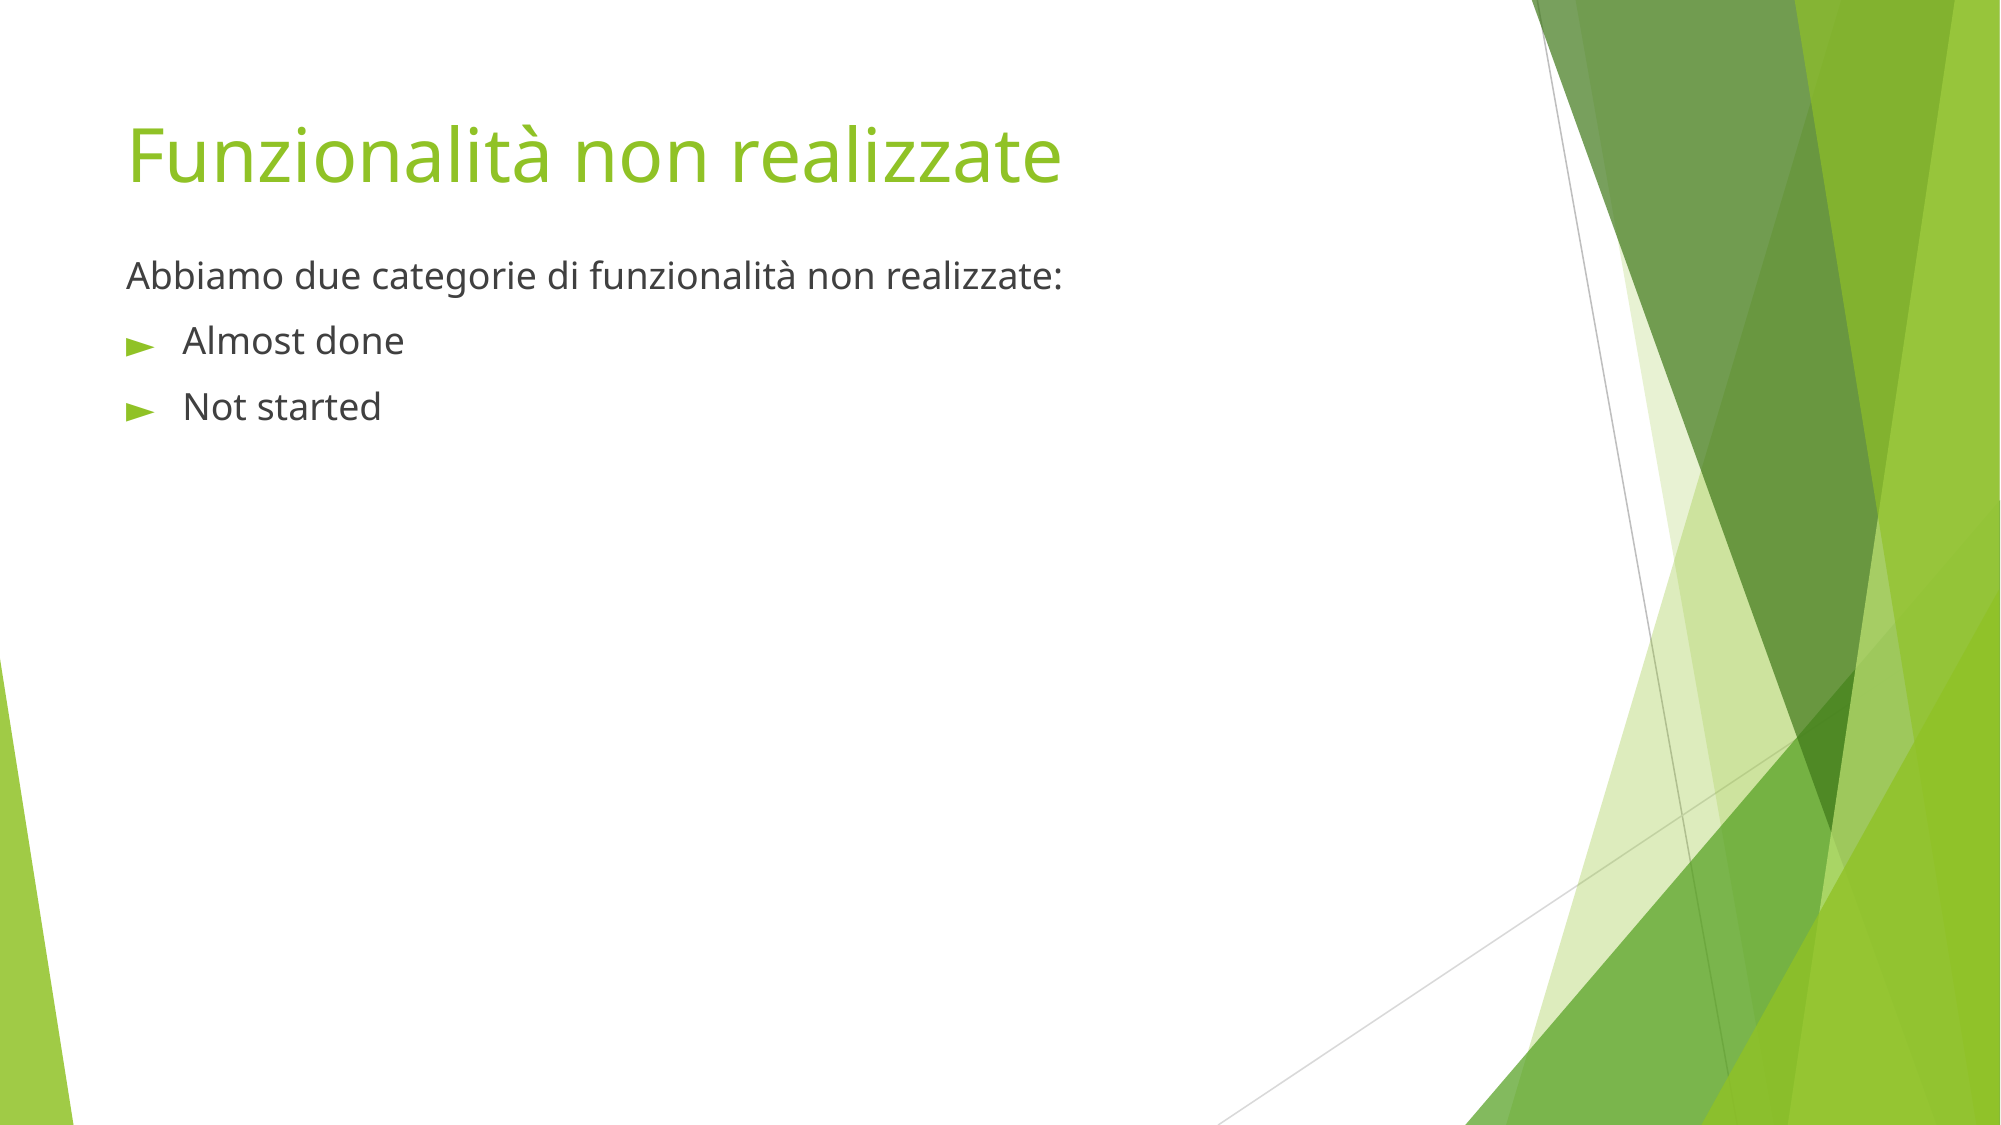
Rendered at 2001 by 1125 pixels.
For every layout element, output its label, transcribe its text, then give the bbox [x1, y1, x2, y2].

text_box Abbiamo due categorie di funzionalità non realizzate: Almost done Not started [111, 244, 1522, 881]
text_box Funzionalità non realizzate [111, 99, 1522, 217]
